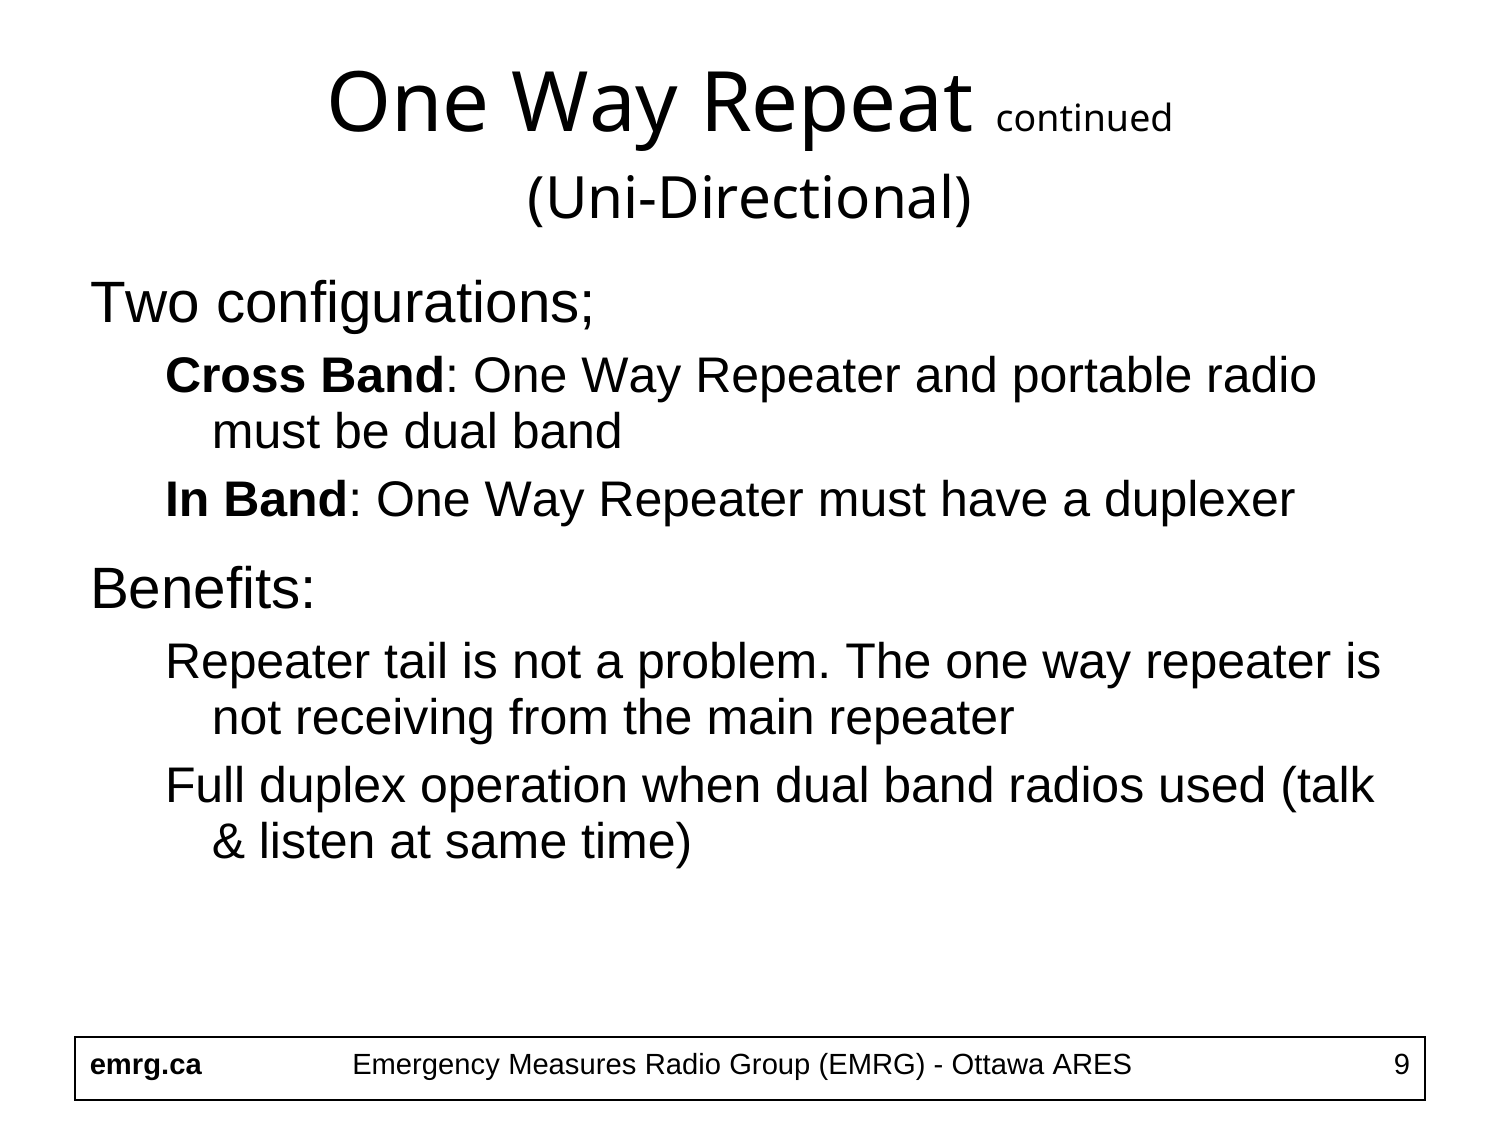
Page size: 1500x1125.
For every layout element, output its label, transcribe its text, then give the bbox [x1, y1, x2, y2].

title One Way Repeat continued (Uni-Directional) [75, 45, 1426, 233]
text_box Emergency Measures Radio Group (EMRG) - Ottawa ARES [247, 1037, 1238, 1103]
text_box <number> [1246, 1037, 1426, 1103]
list Two configurations; Cross Band: One Way Repeater and portable radio must be dual band In Band: One Way Repeater must have a duplexer Benefits: Repeater tail is not a problem. The one way repeater is not receiving from the main repeater Full duplex operation when dual band radios used (talk & listen at same time) [75, 262, 1426, 1016]
